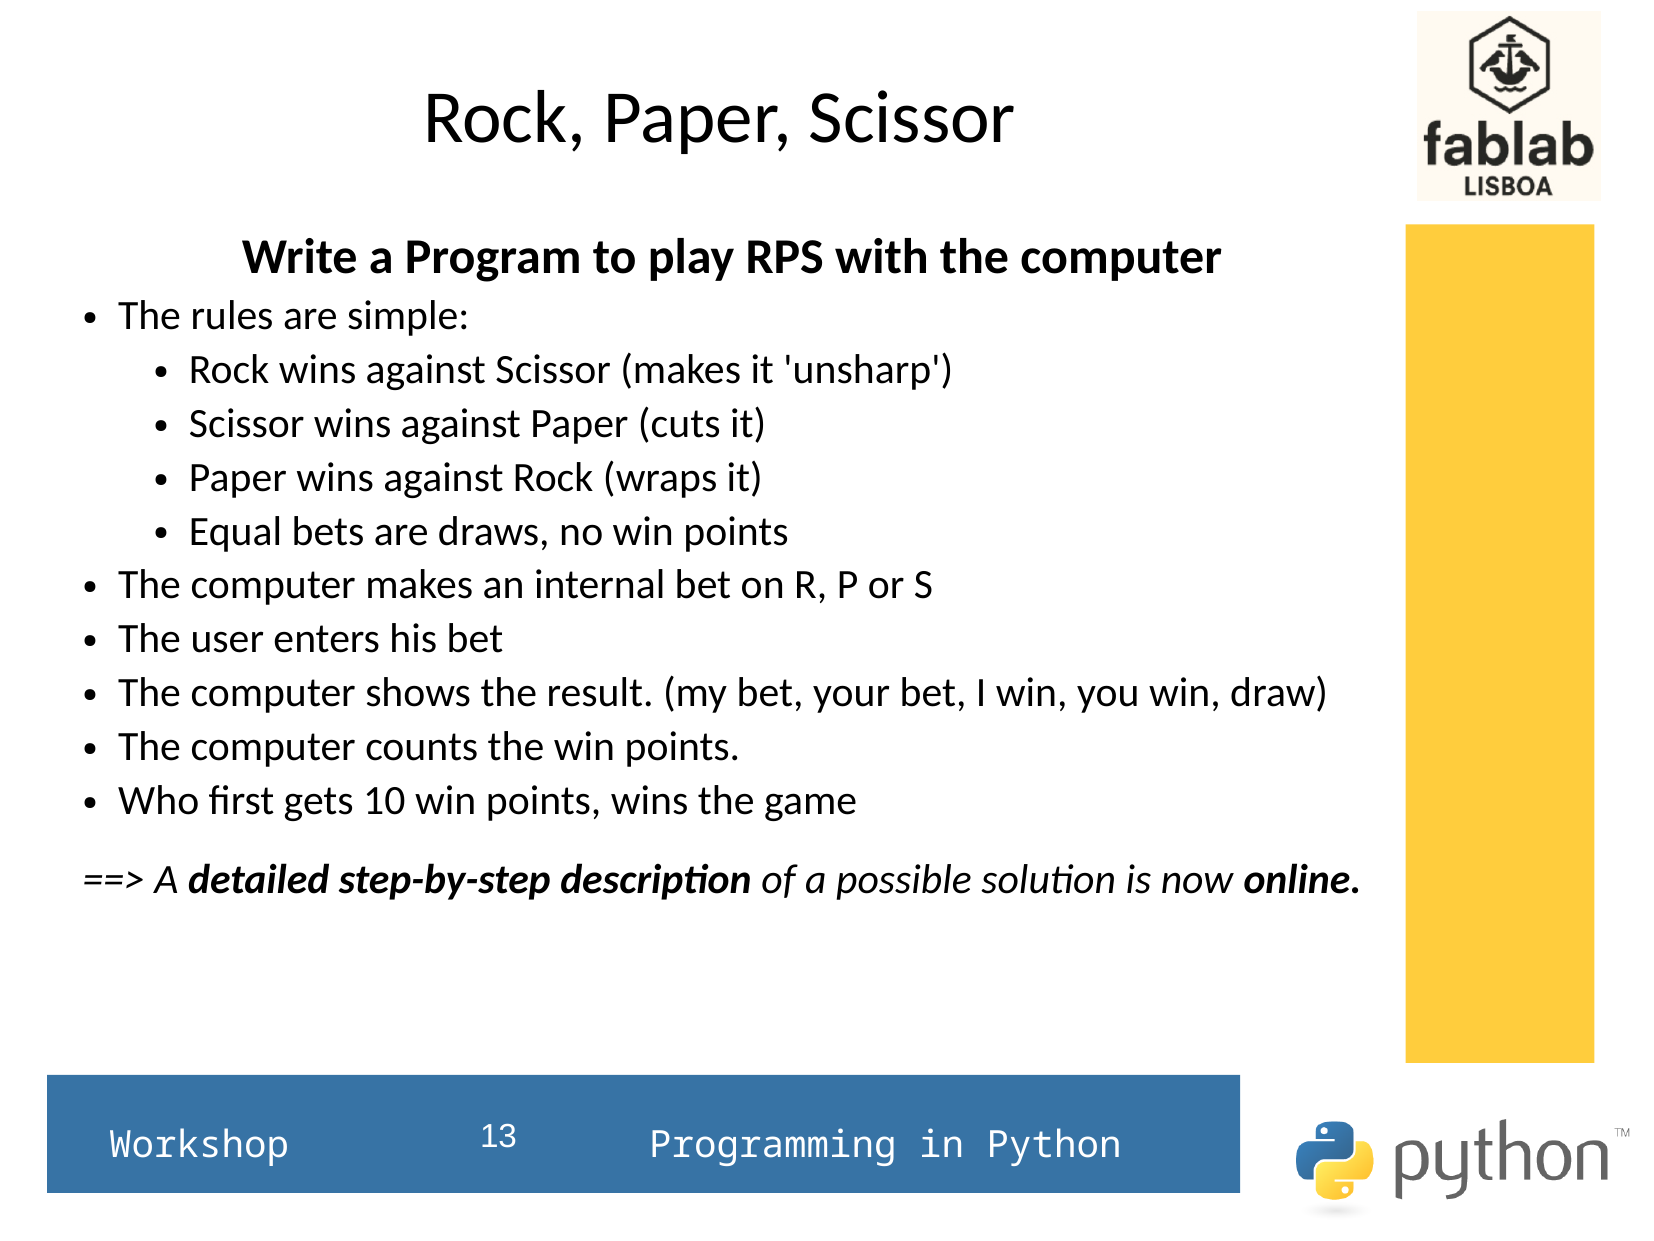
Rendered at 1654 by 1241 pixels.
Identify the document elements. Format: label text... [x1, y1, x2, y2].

text_box [47, 1074, 1241, 1193]
text_box [1405, 224, 1595, 1063]
picture [1417, 11, 1601, 201]
text_box Workshop Programming in Python [94, 1110, 1182, 1213]
picture [1240, 1098, 1654, 1241]
title Rock, Paper, Scissor [82, 49, 1358, 198]
subtitle Write a Program to play RPS with the computer The rules are simple: Rock wins against Scissor (makes it 'unsharp') Scissor wins against Paper (cuts it) Paper wins against Rock (wraps it) Equal bets are draws, no win points The computer makes an internal bet on R, P or S The user enters his bet The computer shows the result. (my bet, your bet, I win, you win, draw) The computer counts the win points. Who first gets 10 win points, wins the game ==> A detailed step-by-step description of a possible solution is now online. [82, 236, 1382, 1034]
